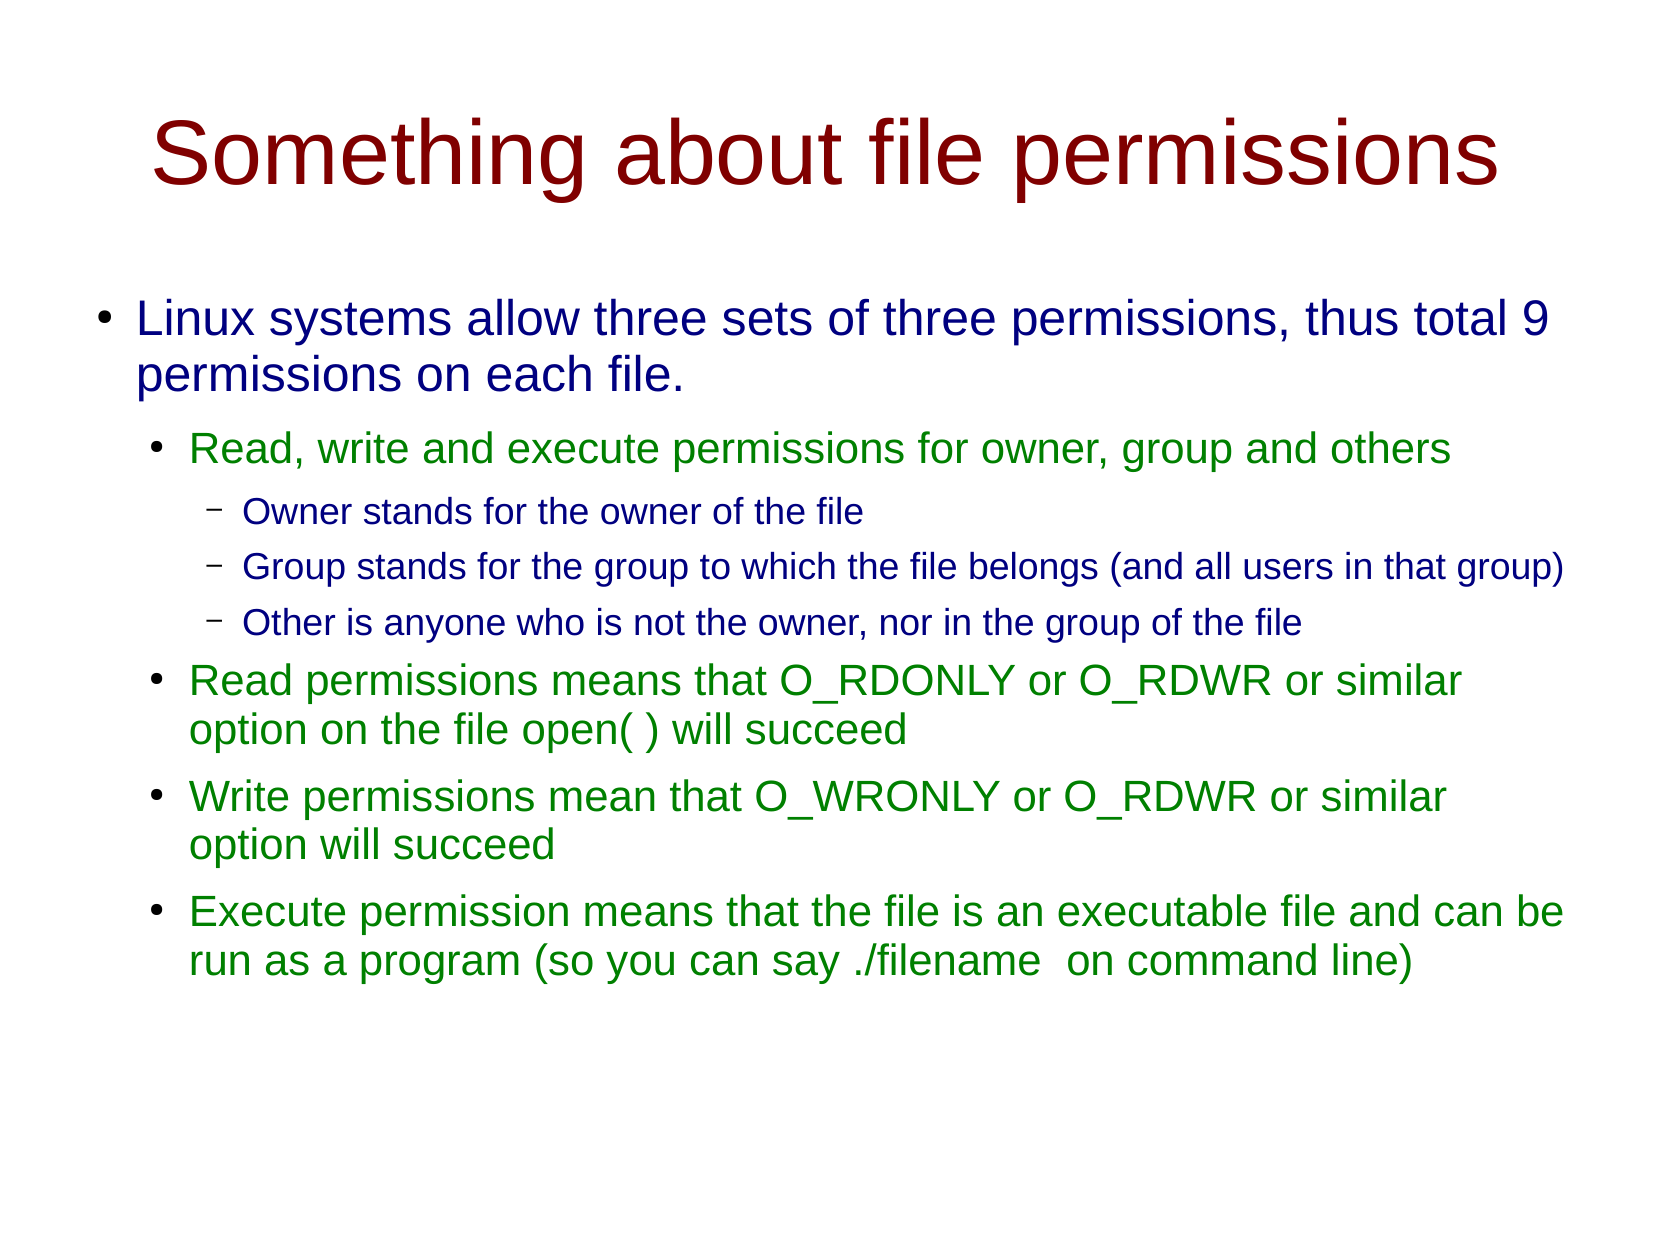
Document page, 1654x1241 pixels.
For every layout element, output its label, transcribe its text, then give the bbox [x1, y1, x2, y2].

title Something about file permissions [82, 49, 1571, 257]
list Linux systems allow three sets of three permissions, thus total 9 permissions on each file. Read, write and execute permissions for owner, group and others Owner stands for the owner of the file Group stands for the group to which the file belongs (and all users in that group) Other is anyone who is not the owner, nor in the group of the file Read permissions means that O_RDONLY or O_RDWR or similar option on the file open( ) will succeed Write permissions mean that O_WRONLY or O_RDWR or similar option will succeed Execute permission means that the file is an executable file and can be run as a program (so you can say ./filename on command line) [82, 290, 1571, 1010]
